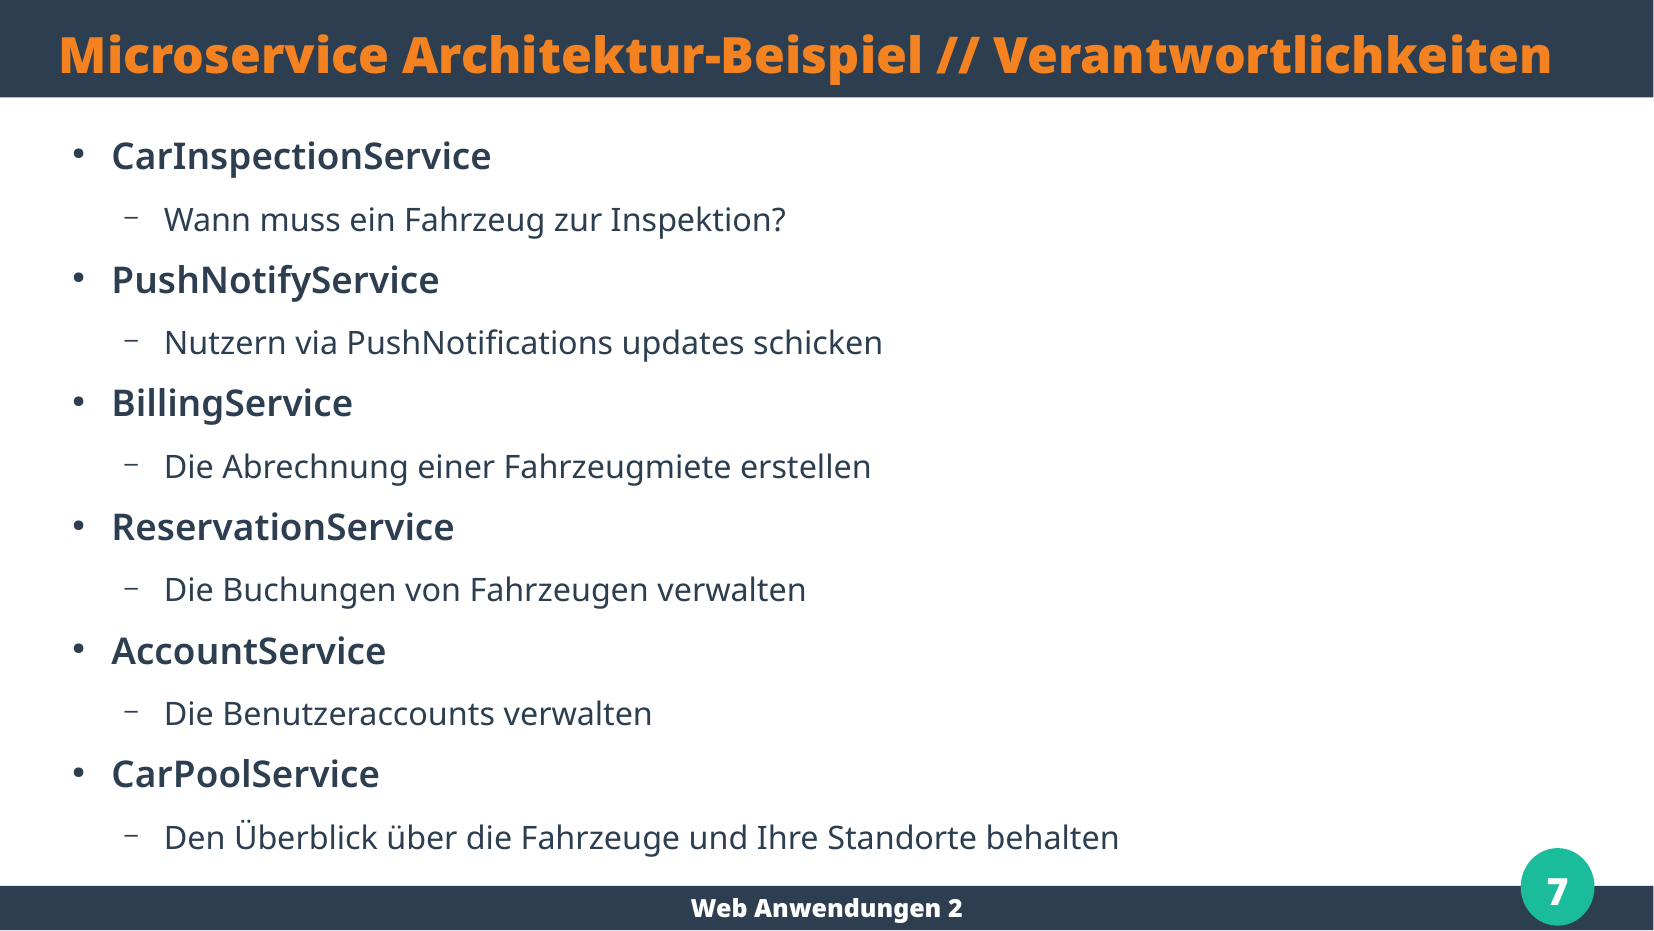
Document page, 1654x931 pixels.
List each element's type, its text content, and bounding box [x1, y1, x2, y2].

list CarInspectionService Wann muss ein Fahrzeug zur Inspektion? PushNotifyService Nutzern via PushNotifications updates schicken BillingService Die Abrechnung einer Fahrzeugmiete erstellen ReservationService Die Buchungen von Fahrzeugen verwalten AccountService Die Benutzeraccounts verwalten CarPoolService Den Überblick über die Fahrzeuge und Ihre Standorte behalten [59, 129, 1595, 864]
title Microservice Architektur-Beispiel // Verantwortlichkeiten [59, 8, 1595, 89]
